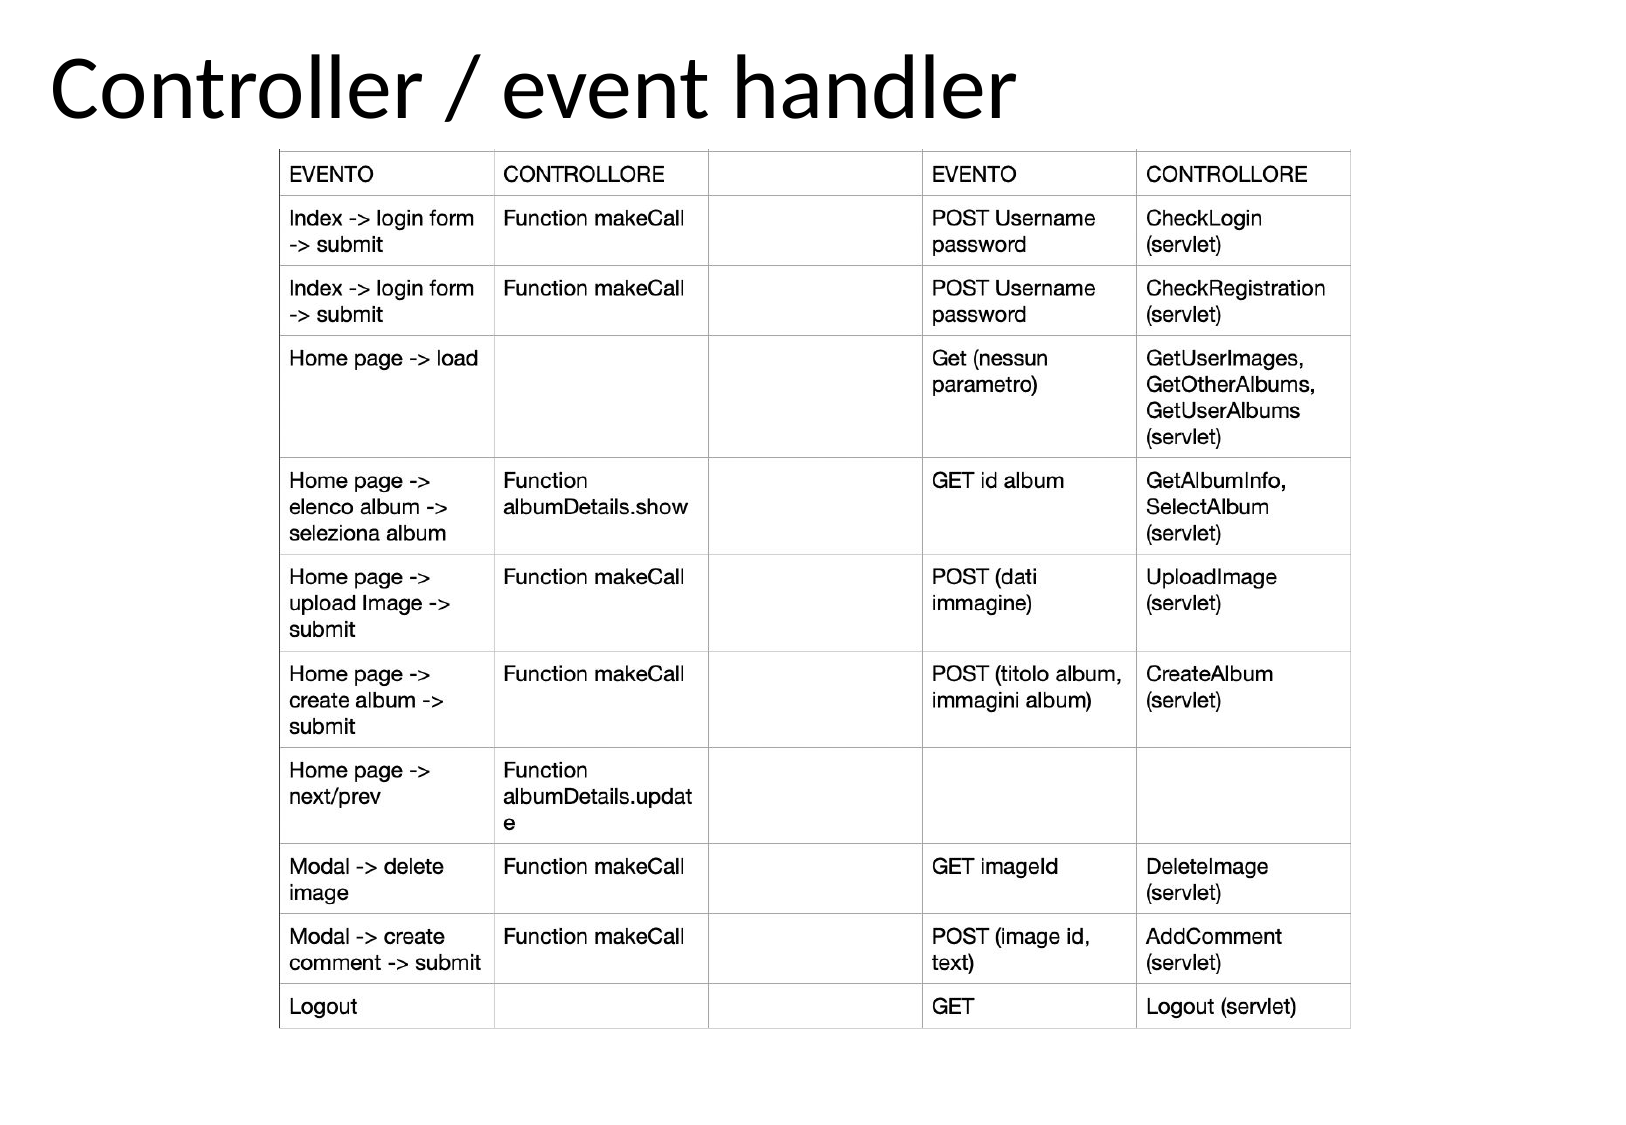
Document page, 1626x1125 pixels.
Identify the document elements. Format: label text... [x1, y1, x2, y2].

picture [279, 149, 1351, 1029]
title Controller / event handler [33, 18, 1496, 206]
